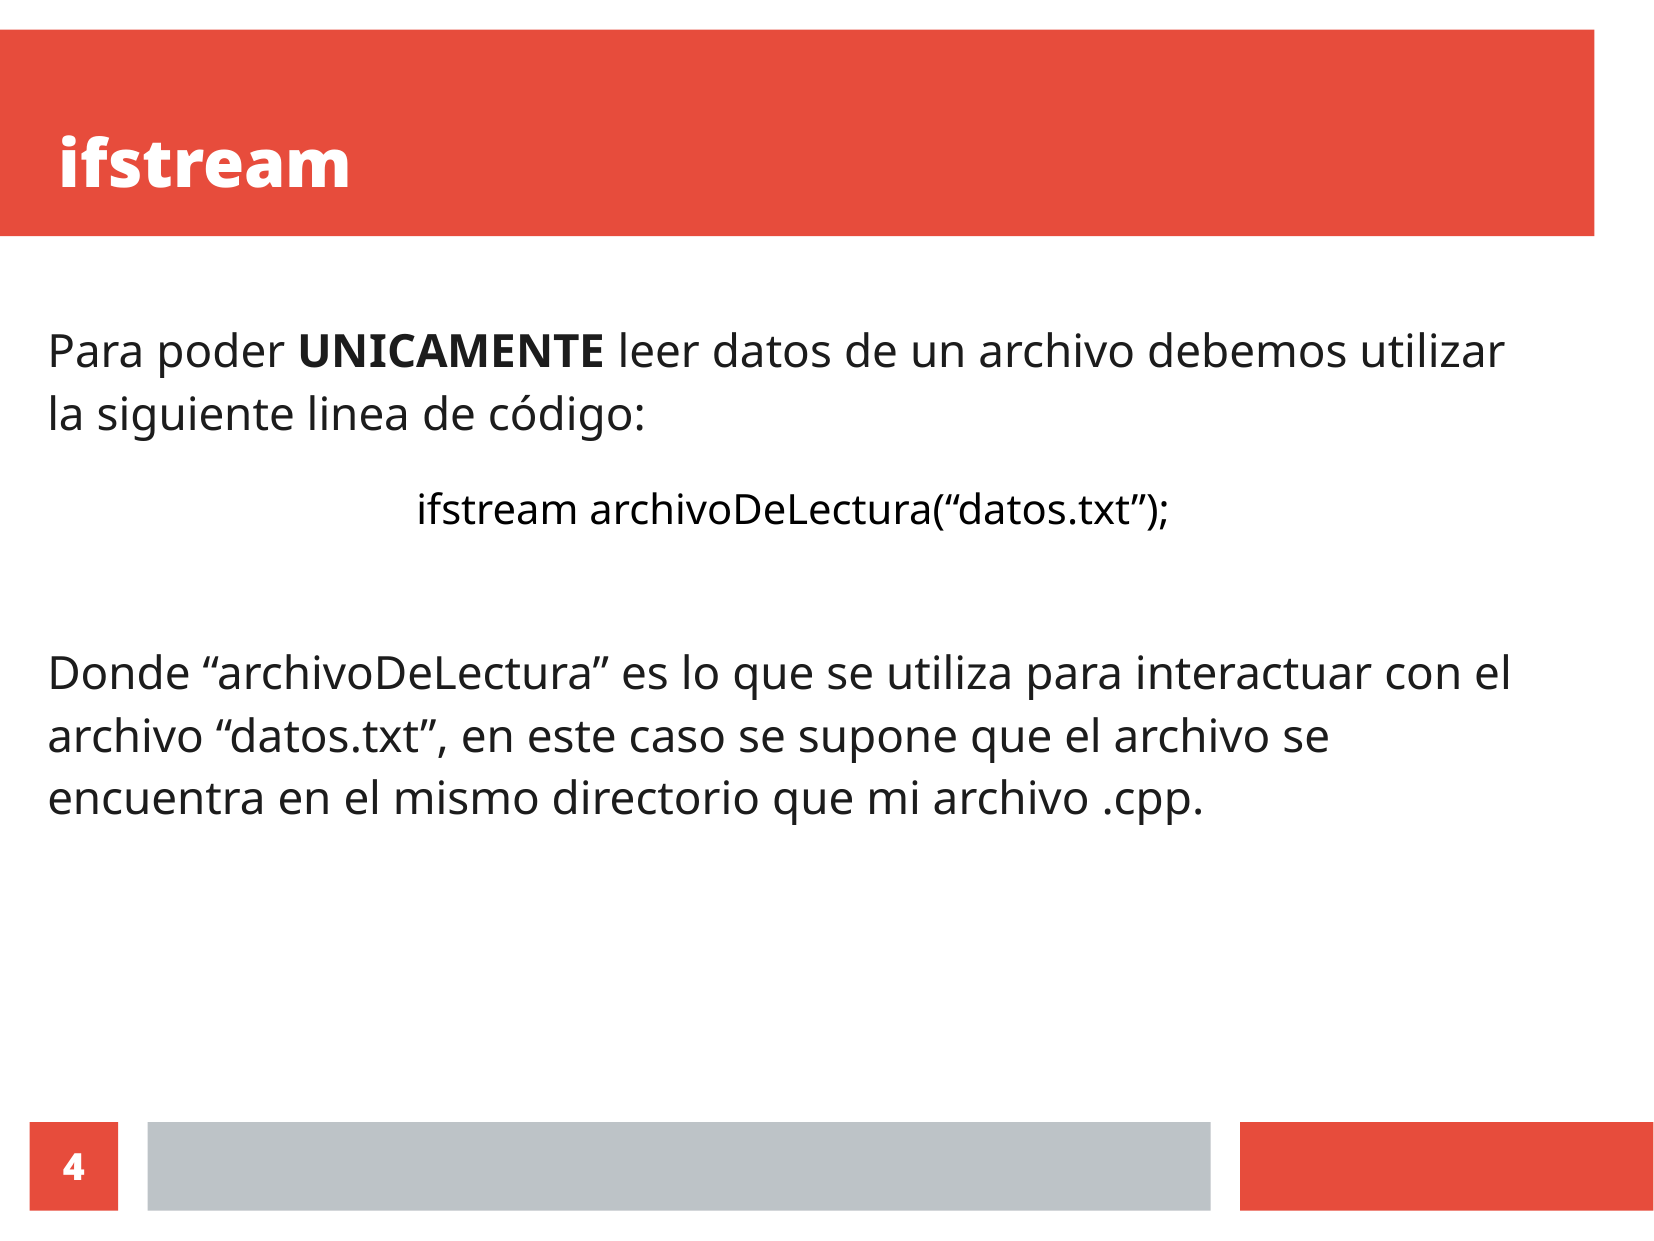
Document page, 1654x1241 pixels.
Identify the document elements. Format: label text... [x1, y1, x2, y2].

title ifstream [59, 59, 1595, 207]
list Para poder UNICAMENTE leer datos de un archivo debemos utilizar la siguiente linea de código: Donde “archivoDeLectura” es lo que se utiliza para interactuar con el archivo “datos.txt”, en este caso se supone que el archivo se encuentra en el mismo directorio que mi archivo .cpp. [47, 318, 1554, 1087]
text_box ifstream archivoDeLectura(“datos.txt”); [401, 472, 1512, 534]
